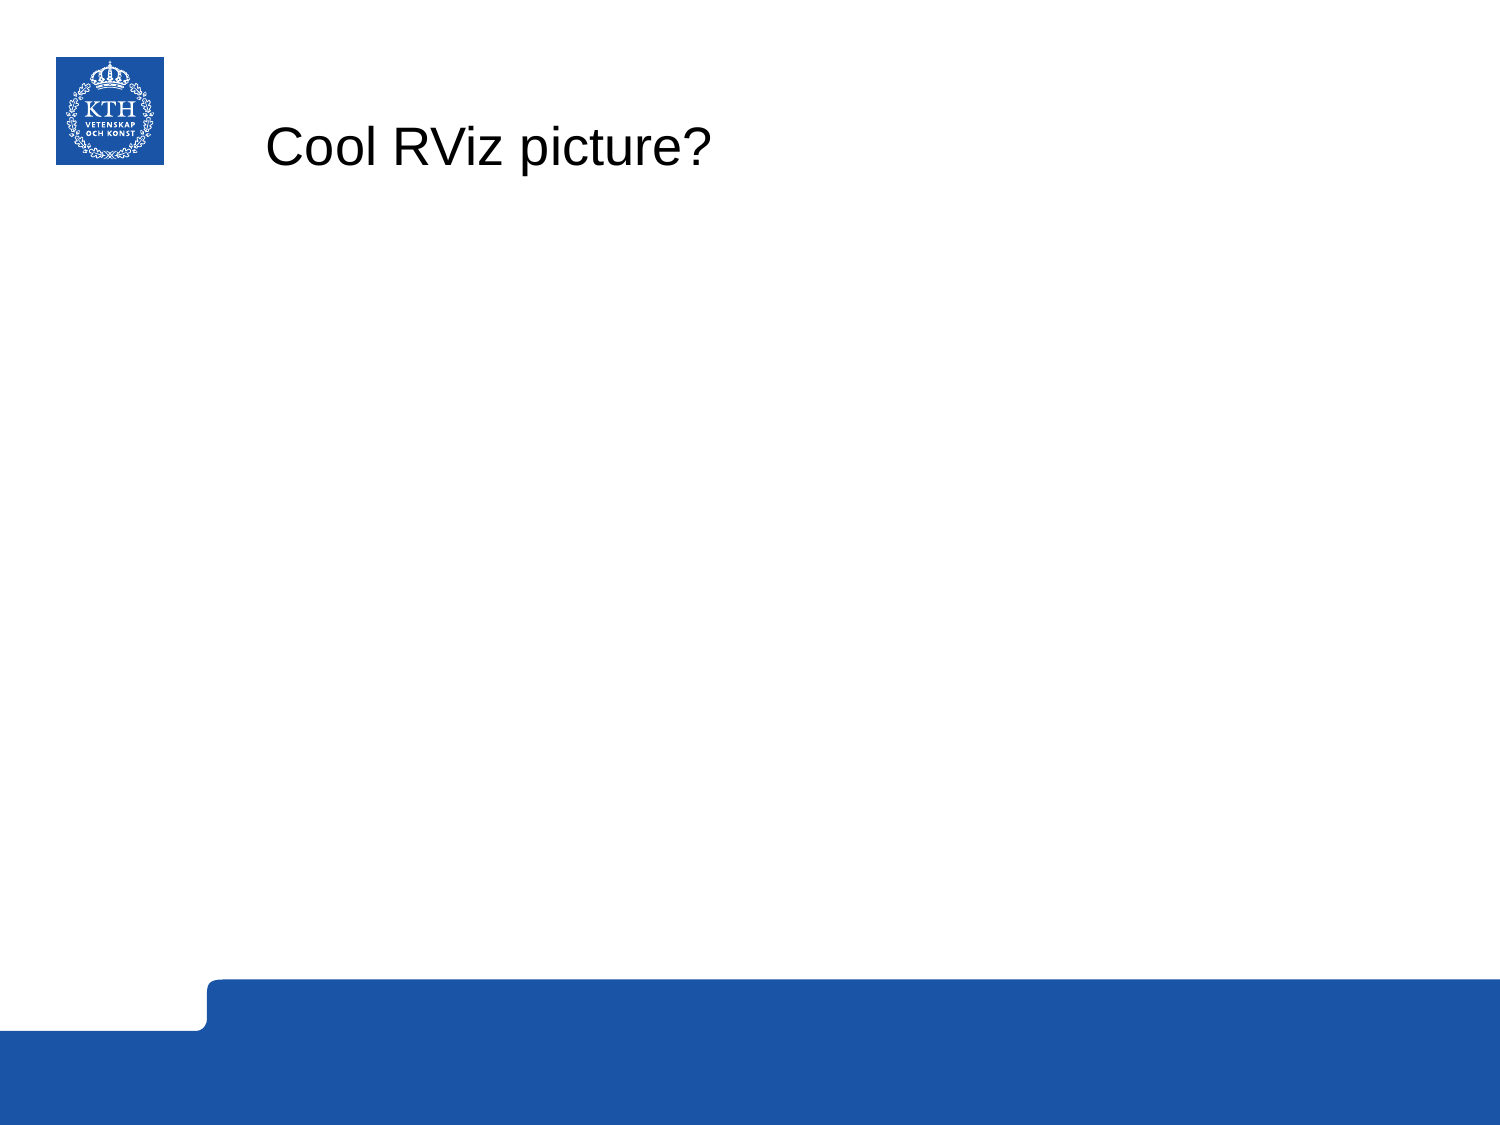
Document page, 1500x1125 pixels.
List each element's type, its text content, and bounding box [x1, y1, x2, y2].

title Cool RViz picture? [265, 66, 1404, 177]
